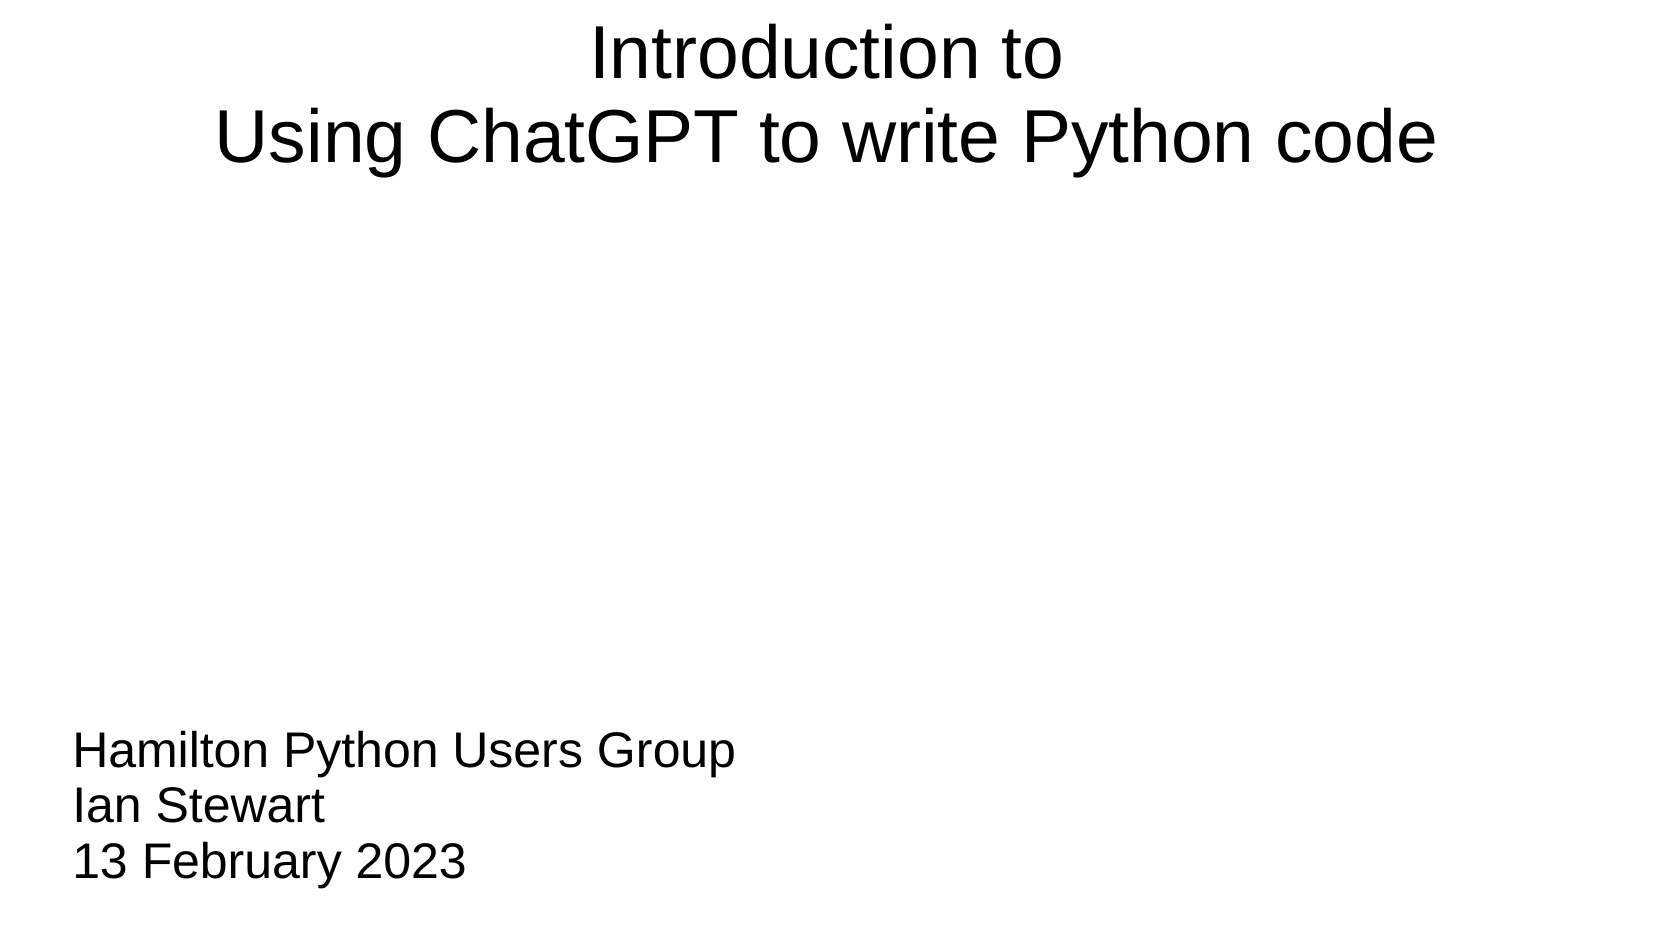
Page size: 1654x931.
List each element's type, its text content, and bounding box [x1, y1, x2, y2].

subtitle Hamilton Python Users Group Ian Stewart 13 February 2023 [72, 721, 1561, 931]
title Introduction to Using ChatGPT to write Python code [82, 10, 1571, 179]
